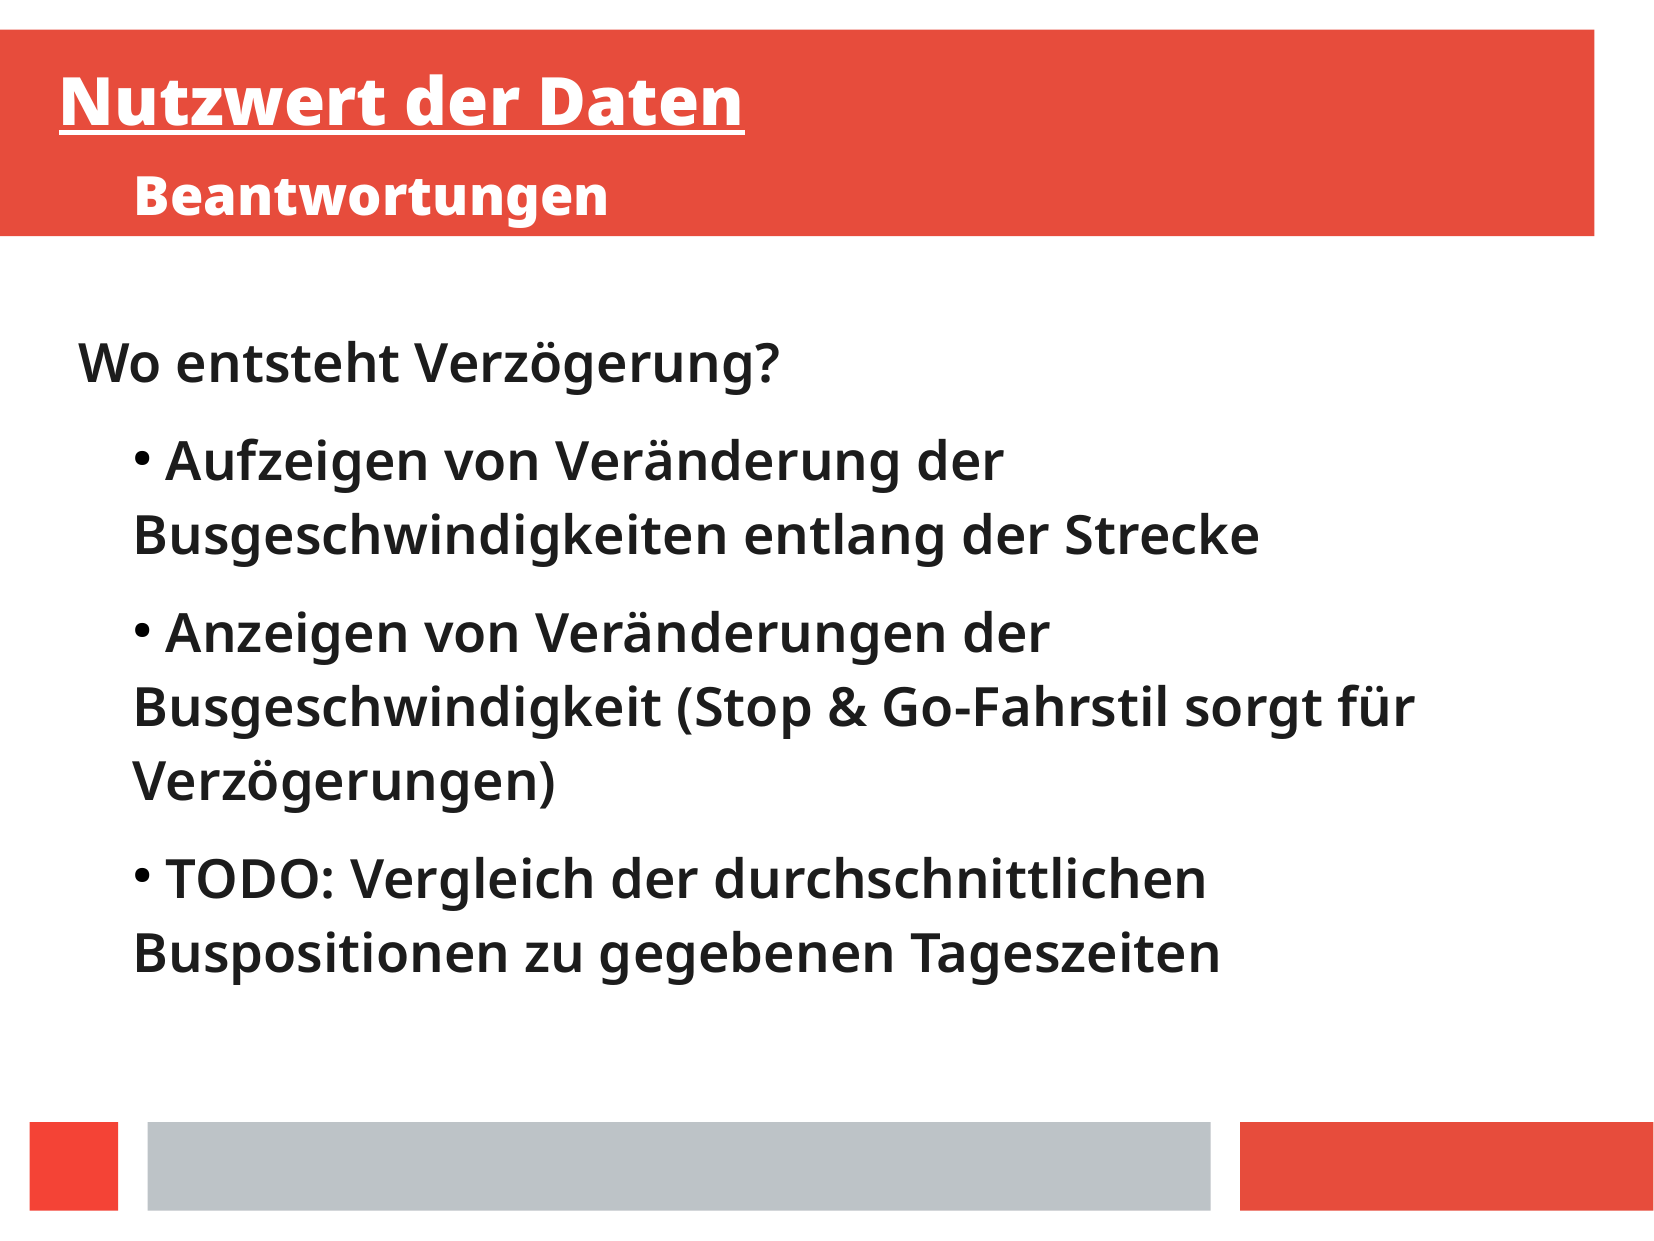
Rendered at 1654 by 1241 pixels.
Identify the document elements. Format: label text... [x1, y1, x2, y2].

list Wo entsteht Verzögerung? Aufzeigen von Veränderung der Busgeschwindigkeiten entlang der Strecke Anzeigen von Veränderungen der Busgeschwindigkeit (Stop & Go-Fahrstil sorgt für Verzögerungen) TODO: Vergleich der durchschnittlichen Buspositionen zu gegebenen Tageszeiten [59, 324, 1565, 1093]
title Nutzwert der Daten Beantwortungen [59, 30, 1595, 236]
